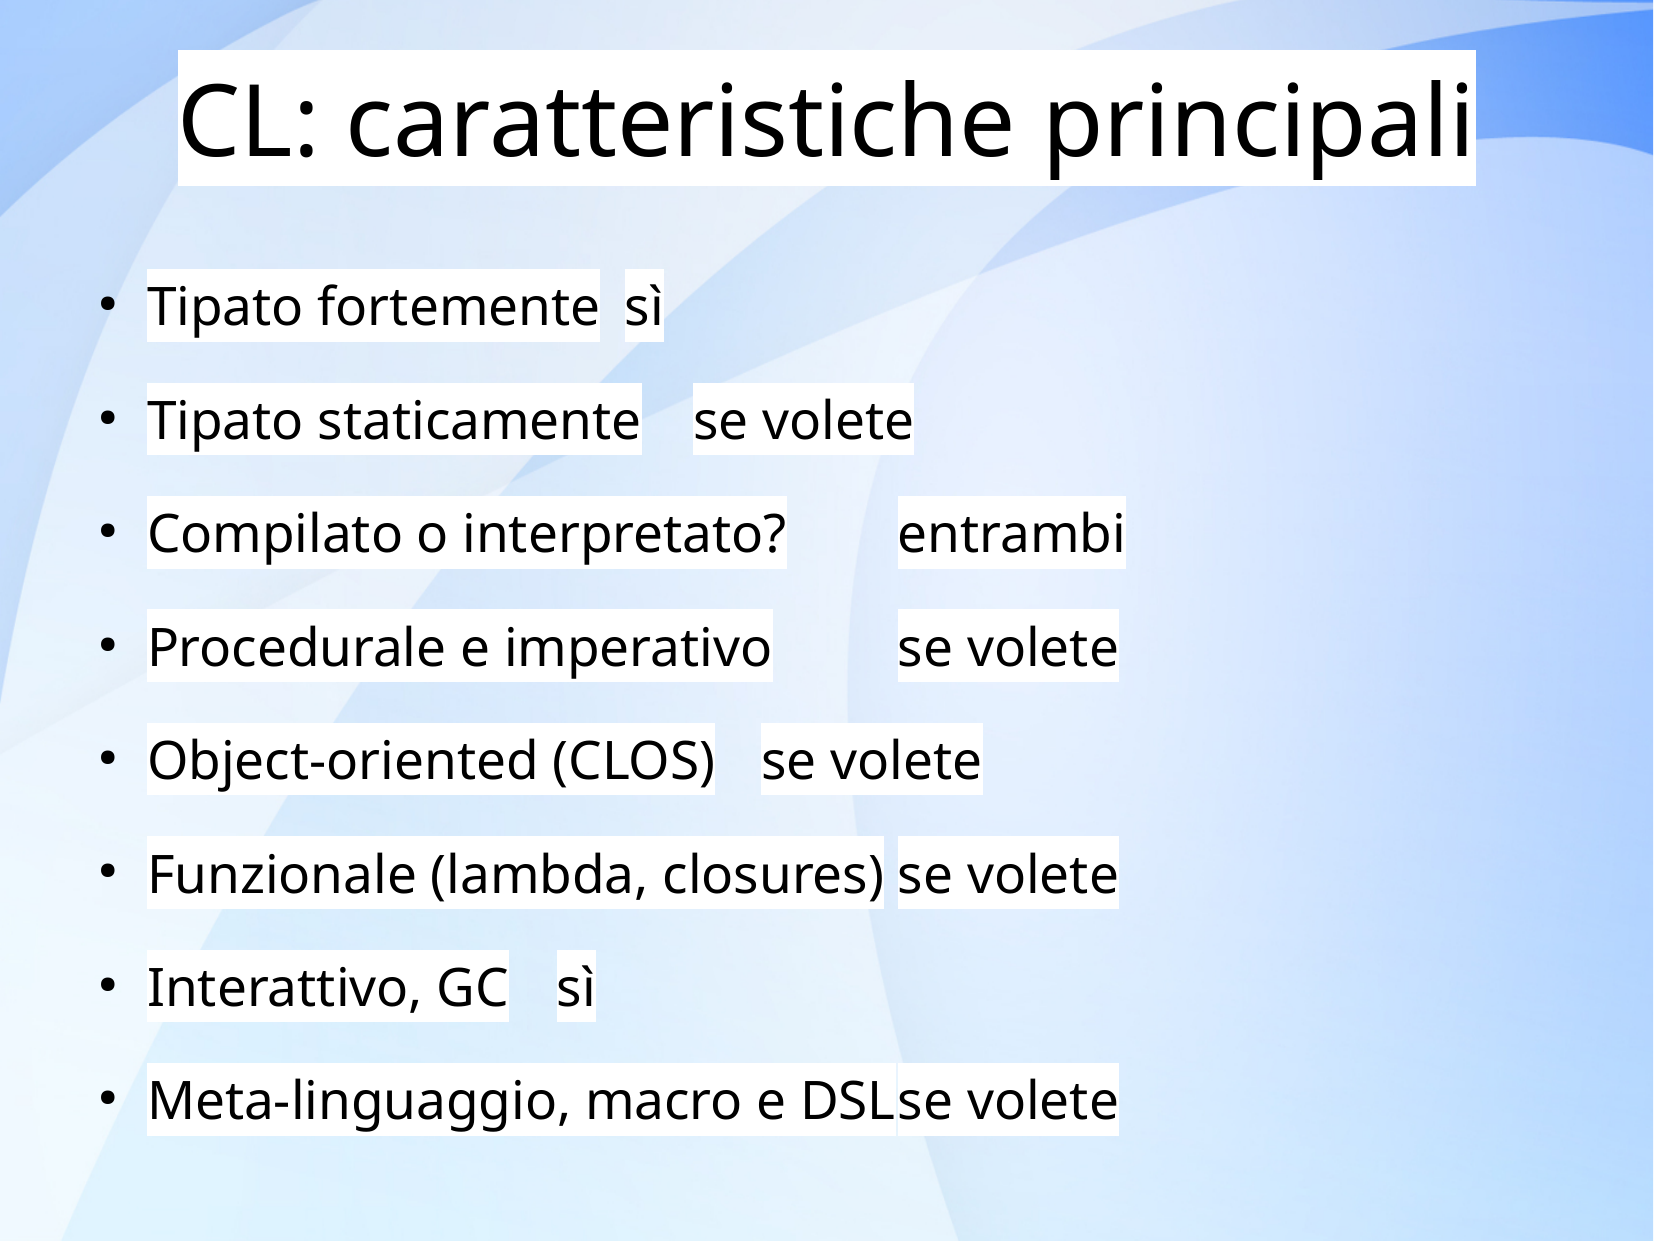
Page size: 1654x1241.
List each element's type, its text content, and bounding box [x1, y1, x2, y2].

list Tipato fortemente sì Tipato staticamente se volete Compilato o interpretato? entrambi Procedurale e imperativo se volete Object-oriented (CLOS) se volete Funzionale (lambda, closures) se volete Interattivo, GC sì Meta-linguaggio, macro e DSL se volete [82, 254, 1571, 1141]
picture [0, 0, 1654, 1241]
title CL: caratteristiche principali [82, 13, 1571, 222]
